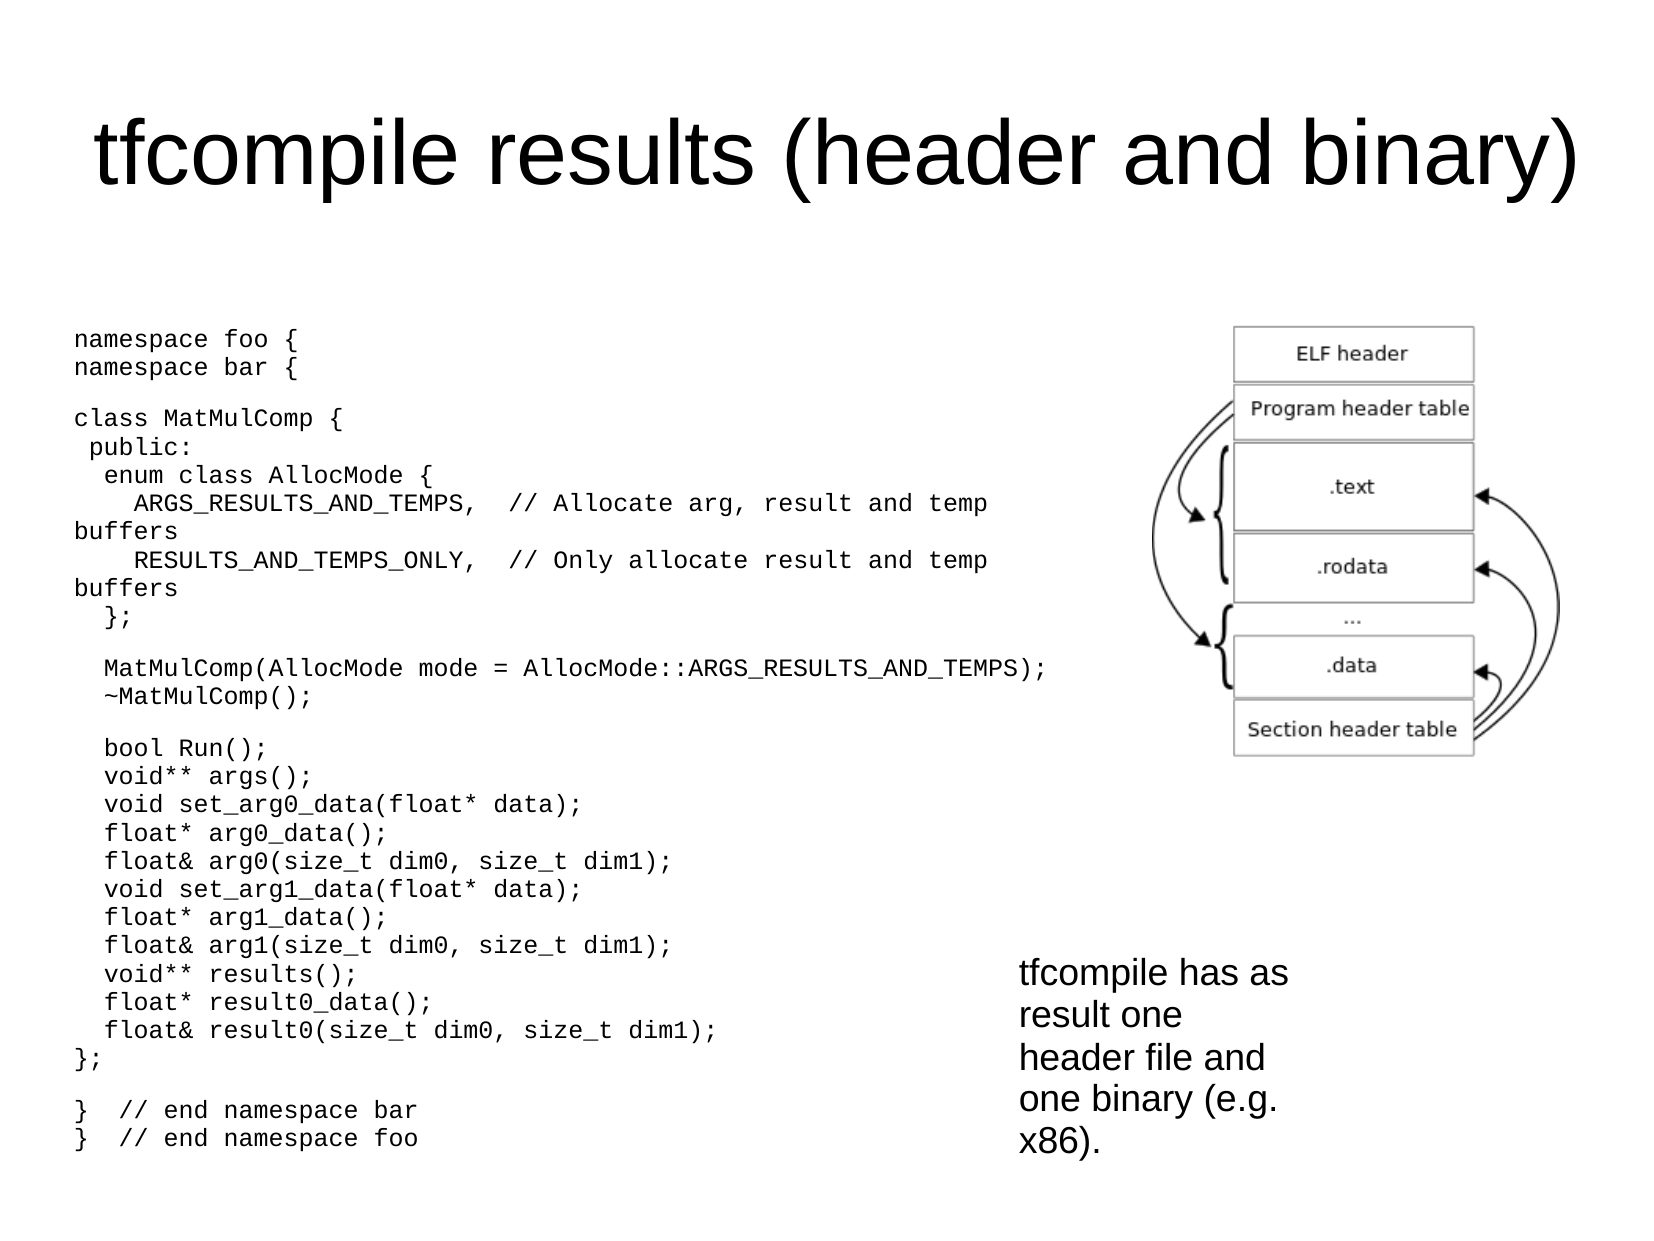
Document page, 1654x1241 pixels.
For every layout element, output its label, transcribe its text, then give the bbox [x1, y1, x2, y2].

text_box namespace foo { namespace bar { class MatMulComp { public: enum class AllocMode { ARGS_RESULTS_AND_TEMPS, // Allocate arg, result and temp buffers RESULTS_AND_TEMPS_ONLY, // Only allocate result and temp buffers }; MatMulComp(AllocMode mode = AllocMode::ARGS_RESULTS_AND_TEMPS); ~MatMulComp(); bool Run(); void** args(); void set_arg0_data(float* data); float* arg0_data(); float& arg0(size_t dim0, size_t dim1); void set_arg1_data(float* data); float* arg1_data(); float& arg1(size_t dim0, size_t dim1); void** results(); float* result0_data(); float& result0(size_t dim0, size_t dim1); }; } // end namespace bar } // end namespace foo [59, 318, 1089, 1241]
text_box tfcompile has as result one header file and one binary (e.g. x86). [1003, 944, 1323, 1170]
picture [1152, 317, 1560, 768]
title tfcompile results (header and binary) [76, 49, 1601, 257]
